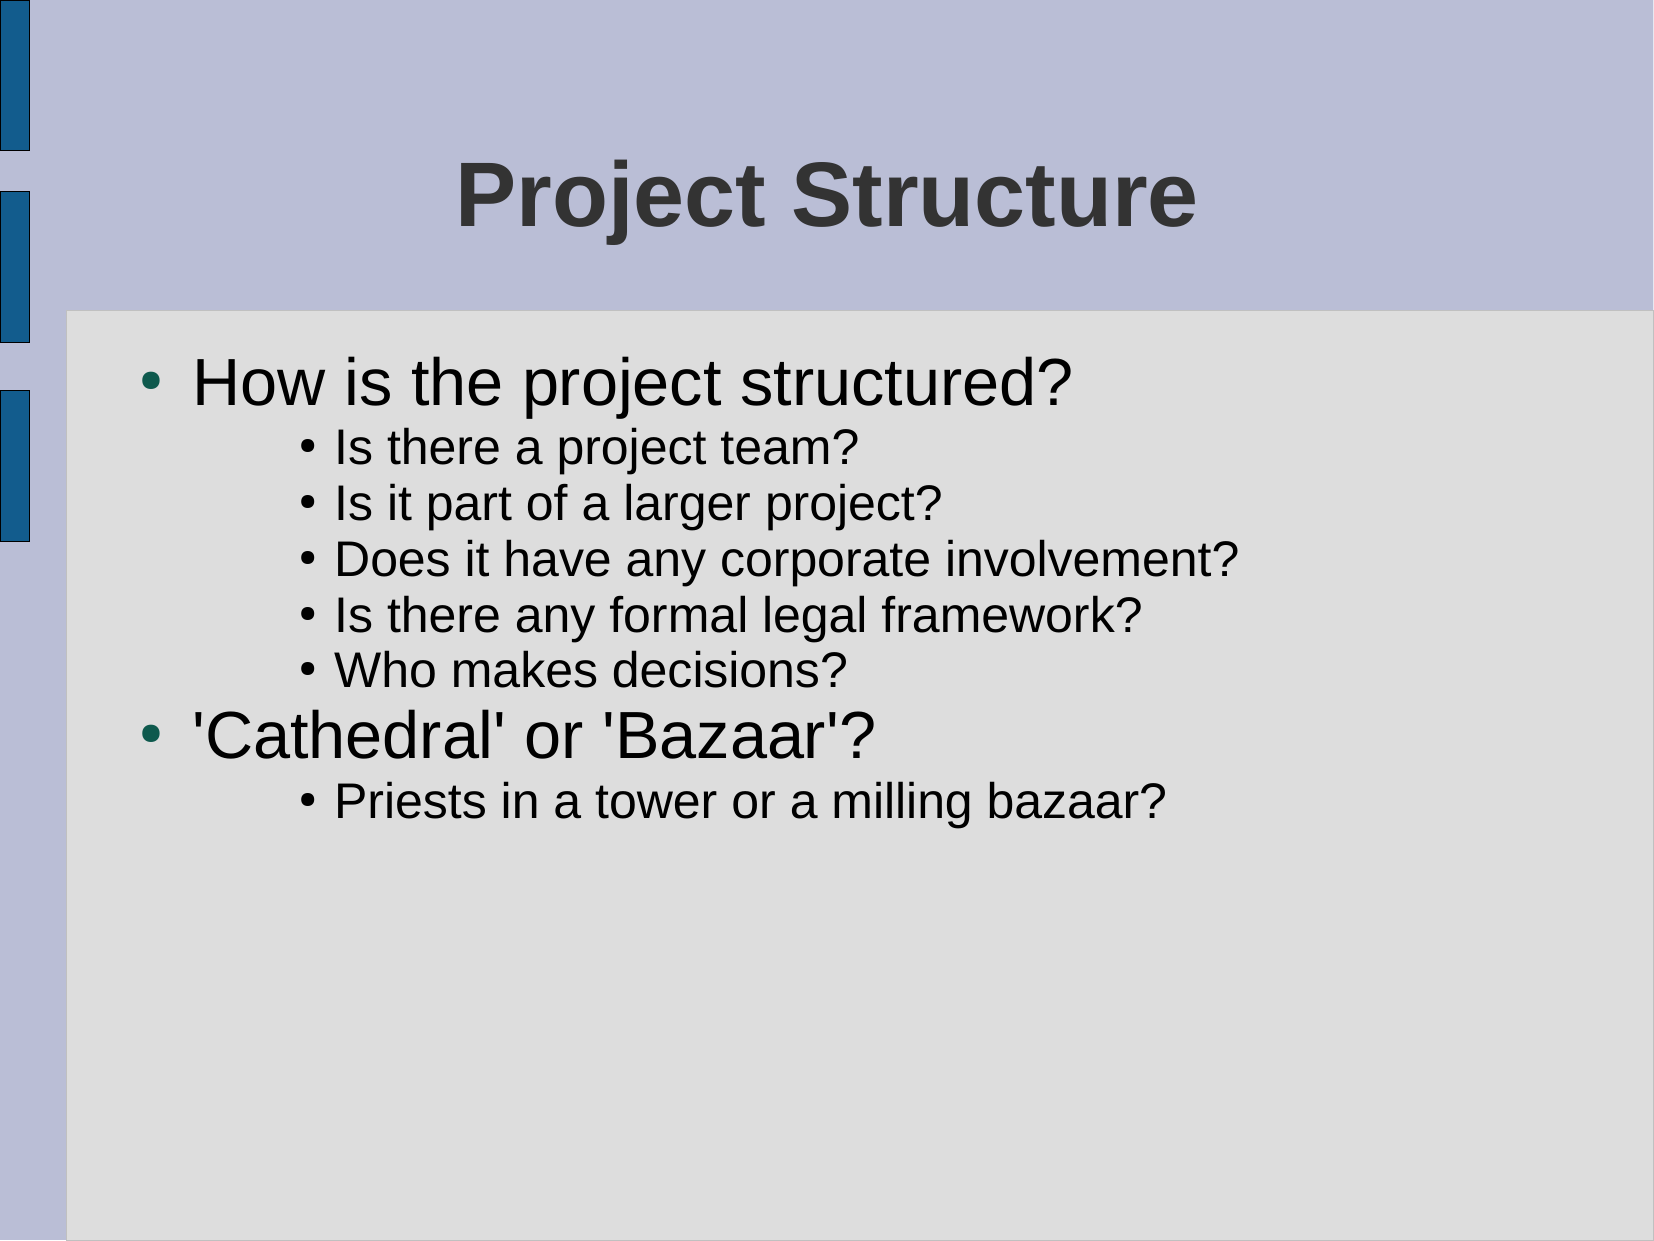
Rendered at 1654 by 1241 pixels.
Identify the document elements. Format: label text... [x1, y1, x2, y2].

list How is the project structured? Is there a project team? Is it part of a larger project? Does it have any corporate involvement? Is there any formal legal framework? Who makes decisions? 'Cathedral' or 'Bazaar'? Priests in a tower or a milling bazaar? [121, 344, 1534, 1112]
title Project Structure [121, 98, 1534, 291]
